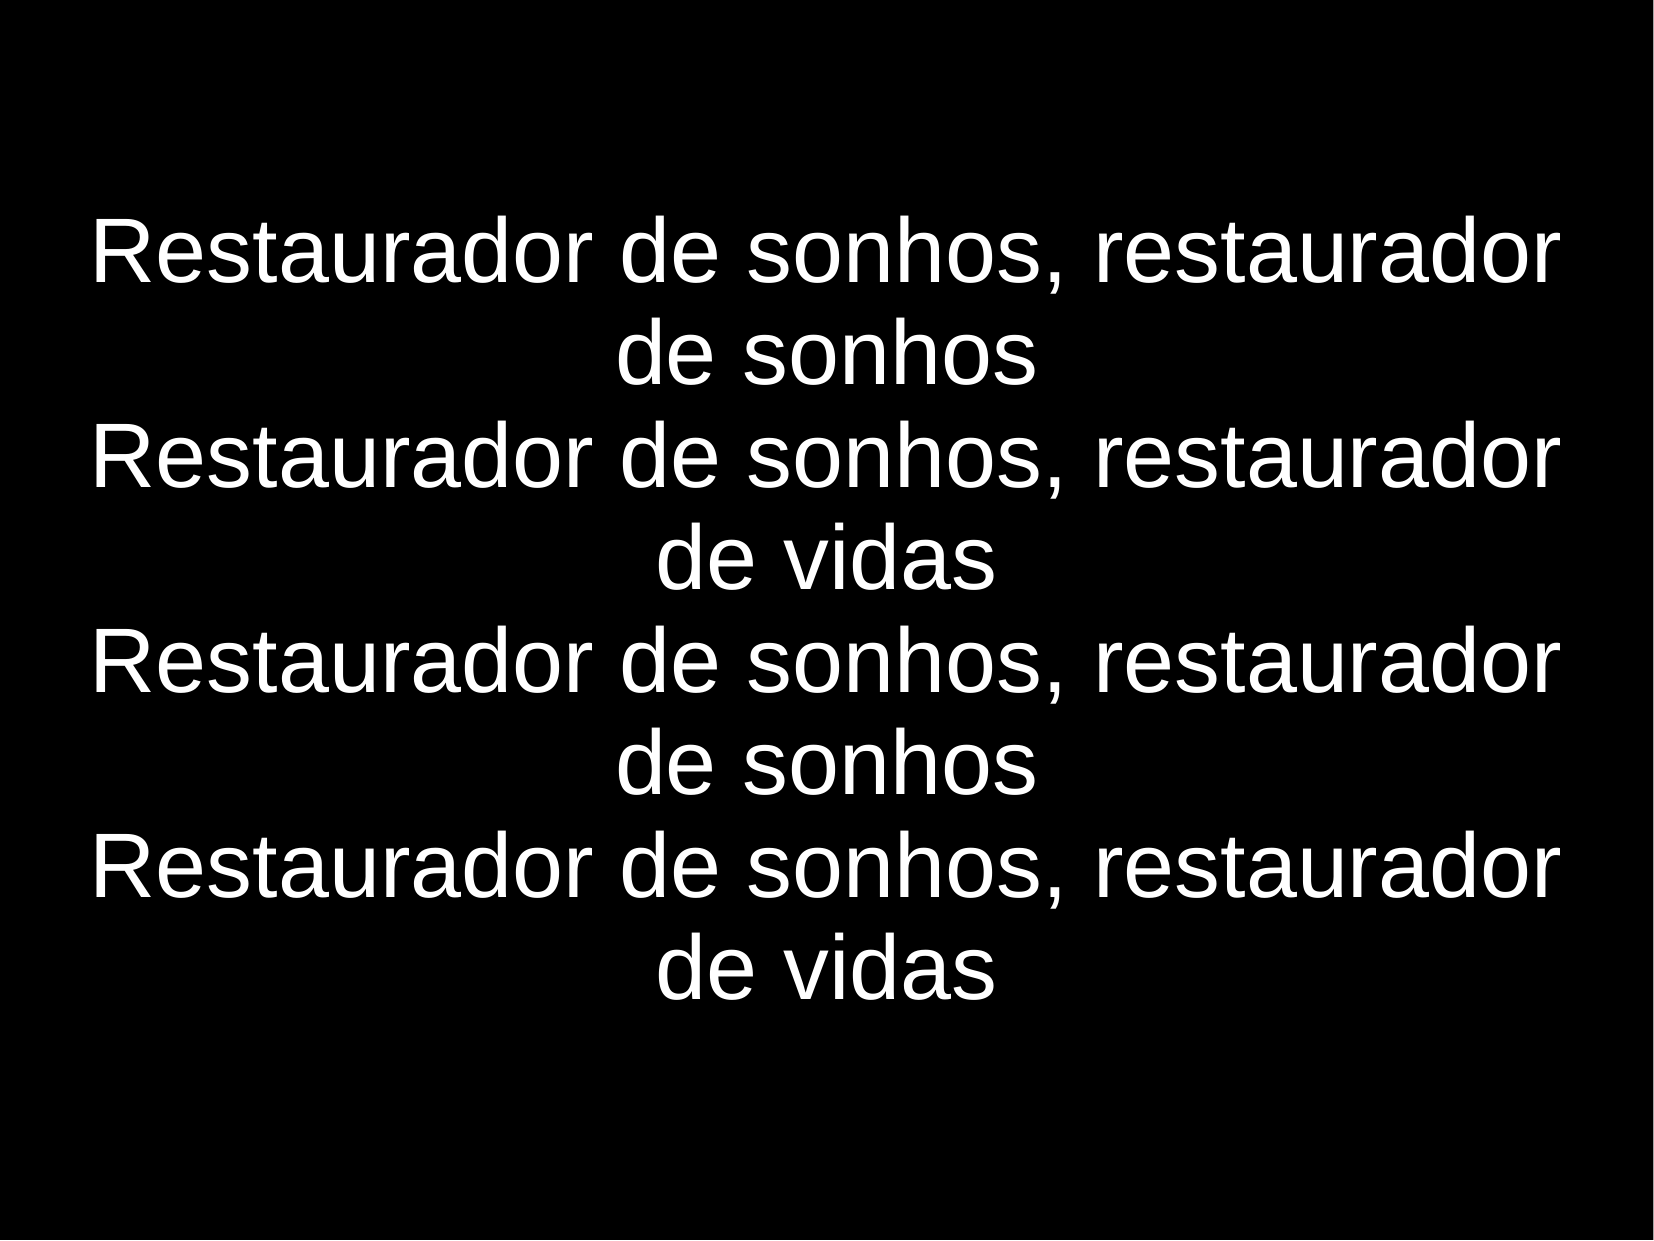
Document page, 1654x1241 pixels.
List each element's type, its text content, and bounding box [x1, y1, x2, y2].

subtitle Restaurador de sonhos, restaurador de sonhos Restaurador de sonhos, restaurador de vidas Restaurador de sonhos, restaurador de sonhos Restaurador de sonhos, restaurador de vidas [82, 49, 1571, 1170]
